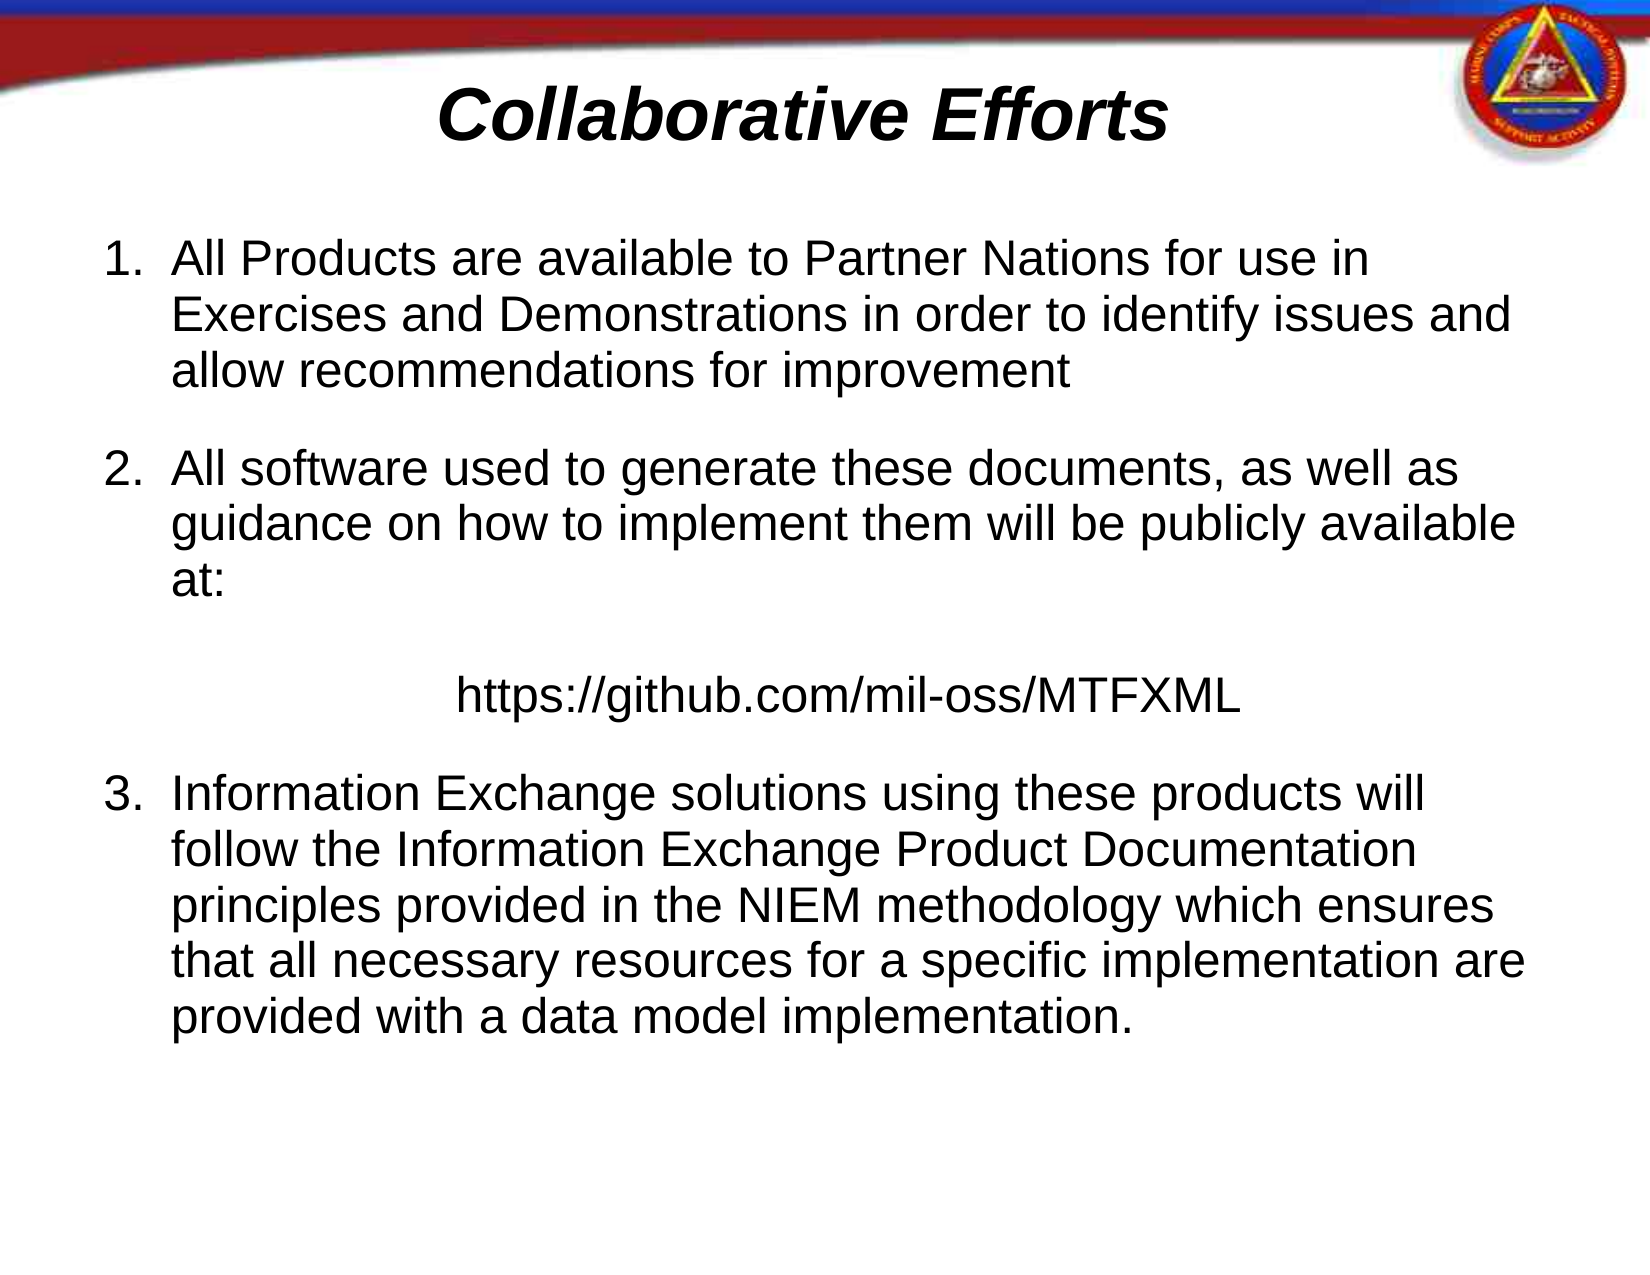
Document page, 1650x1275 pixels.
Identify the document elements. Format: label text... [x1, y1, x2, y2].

text_box All Products are available to Partner Nations for use in Exercises and Demonstrations in order to identify issues and allow recommendations for improvement All software used to generate these documents, as well as guidance on how to implement them will be publicly available at: https://github.com/mil-oss/MTFXML Information Exchange solutions using these products will follow the Information Exchange Product Documentation principles provided in the NIEM methodology which ensures that all necessary resources for a specific implementation are provided with a data model implementation. [88, 223, 1559, 1094]
picture [0, 0, 1650, 175]
text_box Collaborative Efforts [88, 64, 1520, 164]
